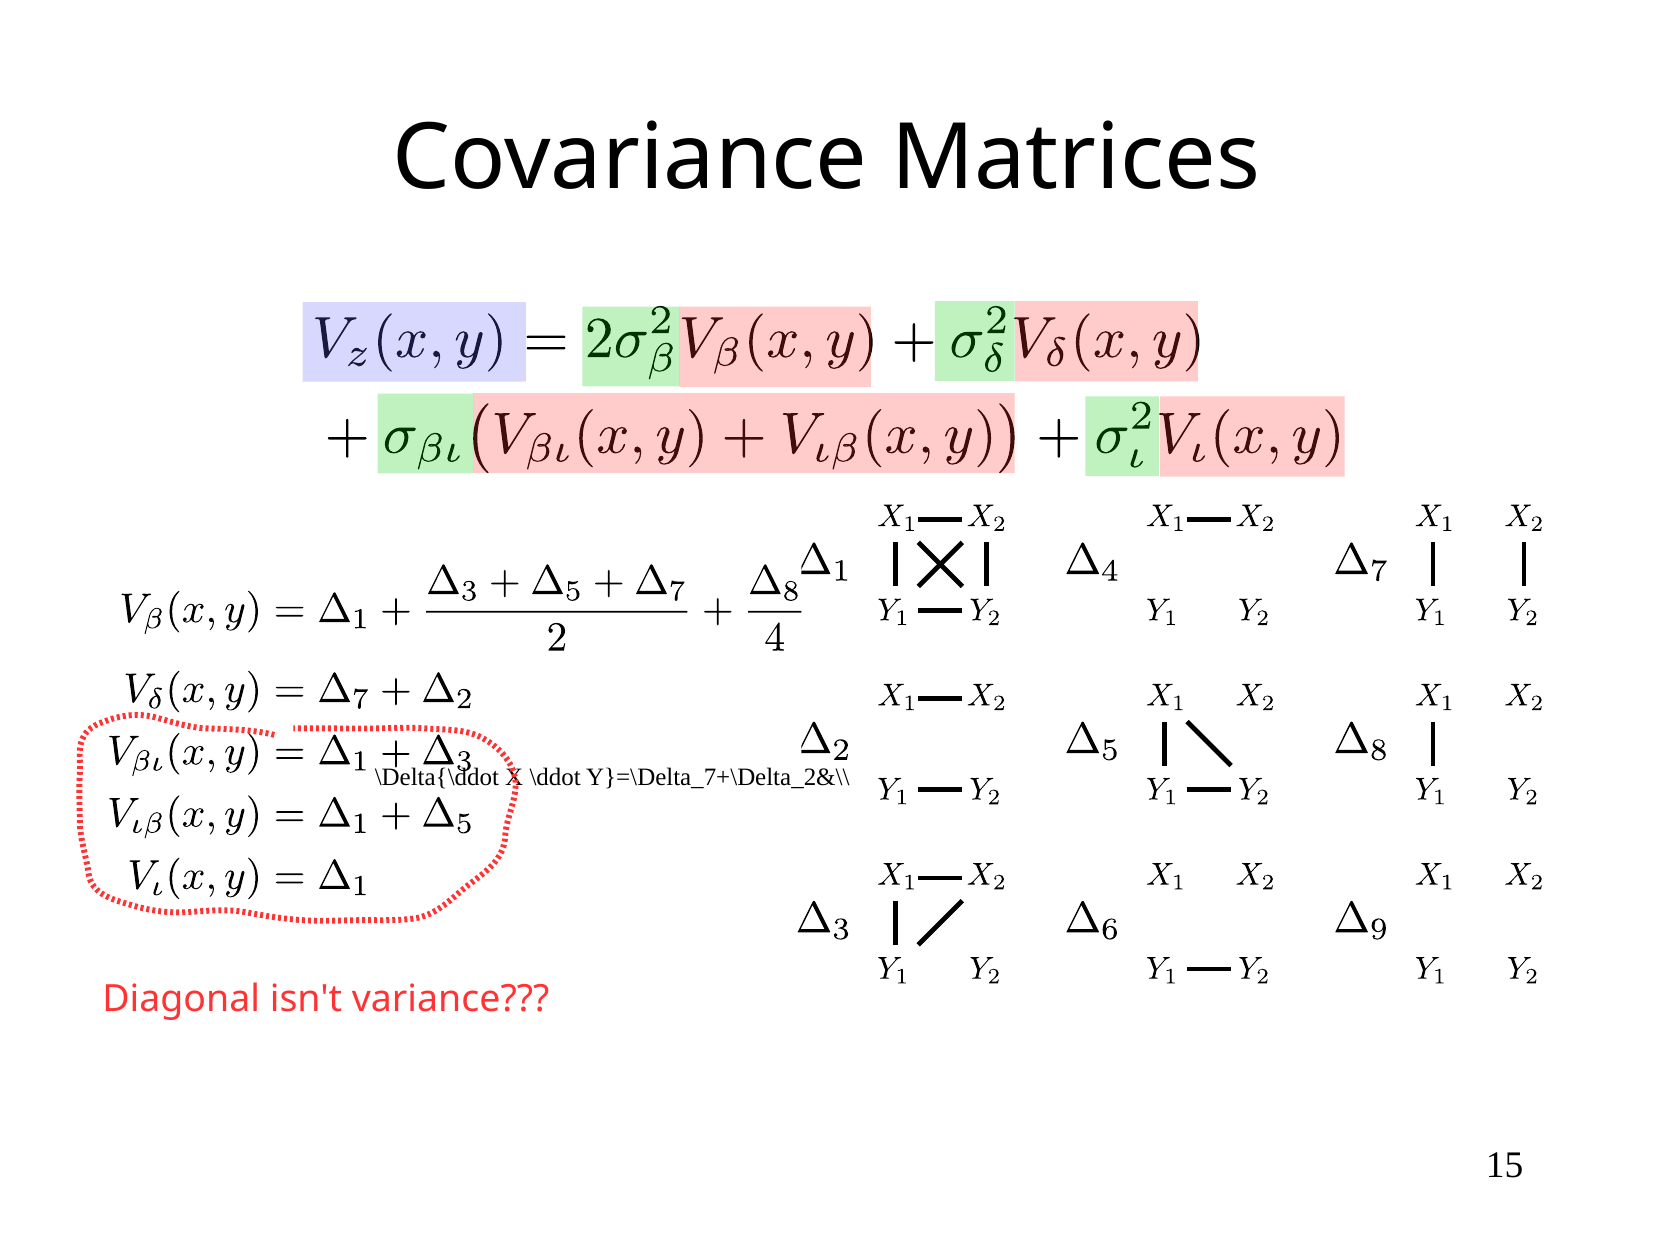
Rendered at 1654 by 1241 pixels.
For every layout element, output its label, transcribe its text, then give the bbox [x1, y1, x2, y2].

text_box [877, 863, 916, 890]
text_box [1414, 598, 1446, 626]
text_box [1259, 683, 1275, 711]
text_box [966, 504, 1006, 531]
text_box [1506, 598, 1538, 626]
text_box [1145, 504, 1185, 531]
text_box [969, 598, 1001, 626]
text_box [966, 863, 1006, 890]
text_box [795, 900, 850, 940]
text_box [1414, 777, 1446, 805]
text_box [877, 598, 909, 626]
text_box [1414, 683, 1454, 711]
text_box [877, 957, 908, 984]
text_box [1333, 900, 1388, 940]
text_box [1414, 957, 1446, 984]
text_box [1237, 598, 1269, 626]
text_box [1145, 598, 1177, 626]
text_box [106, 542, 850, 900]
text_box [1333, 542, 1388, 582]
text_box [1506, 957, 1538, 984]
text_box [1506, 777, 1538, 805]
text_box [1064, 542, 1119, 581]
text_box [1145, 863, 1185, 890]
text_box [1504, 504, 1544, 531]
title Covariance Matrices [82, 49, 1571, 257]
text_box [1414, 863, 1454, 890]
text_box [1145, 957, 1177, 984]
text_box [1235, 504, 1275, 531]
text_box [969, 957, 1001, 984]
text_box Diagonal isn't variance??? [87, 964, 723, 1015]
text_box [1414, 504, 1454, 531]
text_box [1333, 721, 1388, 761]
text_box [302, 301, 1345, 477]
text_box [1237, 957, 1269, 984]
chart [255, 644, 1259, 822]
text_box [1064, 900, 1119, 940]
text_box [877, 504, 916, 531]
text_box [1504, 683, 1544, 711]
text_box [1259, 777, 1269, 805]
text_box [1504, 863, 1544, 890]
text_box [1235, 863, 1275, 890]
text_box <number> [1471, 1136, 1654, 1207]
